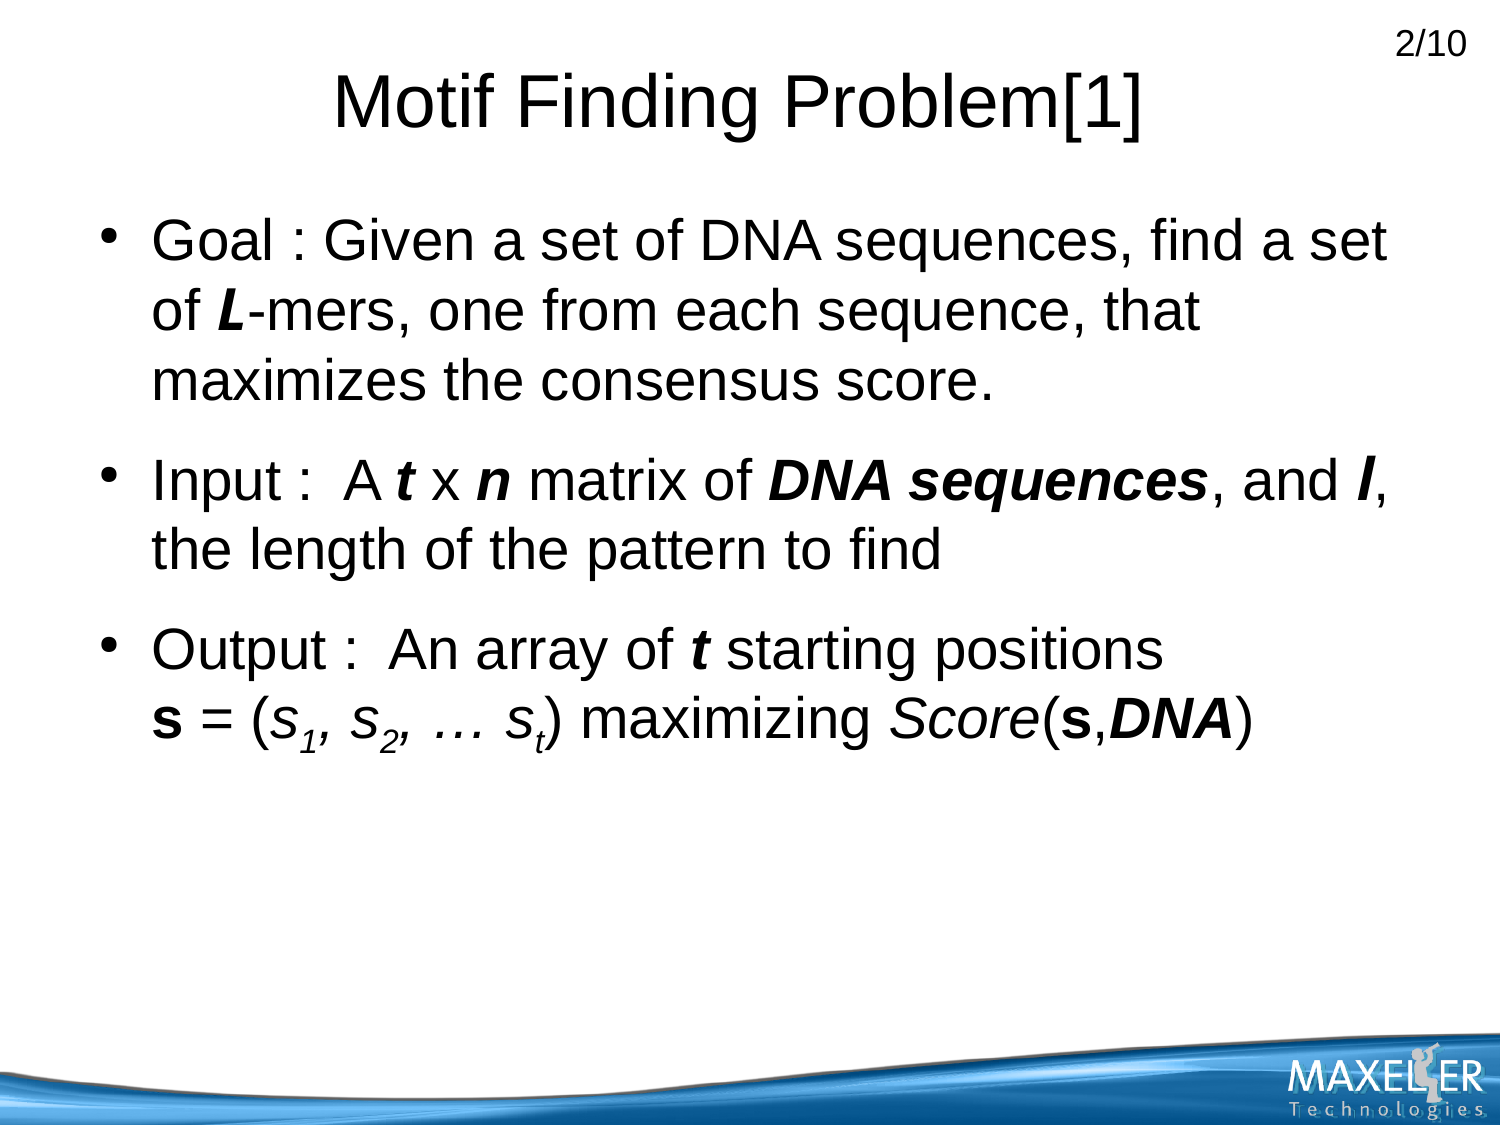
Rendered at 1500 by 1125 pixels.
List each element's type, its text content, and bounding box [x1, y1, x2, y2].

picture [0, 1023, 1500, 1125]
text_box Motif Finding Problem[1] [75, 45, 1424, 208]
list Goal : Given a set of DNA sequences, find a set of L-mers, one from each sequence, that maximizes the consensus score. Input : A t x n matrix of DNA sequences, and l, the length of the pattern to find Output : An array of t starting positions s = (s1, s2, … st) maximizing Score(s,DNA) [80, 202, 1431, 856]
text_box 2/10 [1380, 15, 1486, 72]
